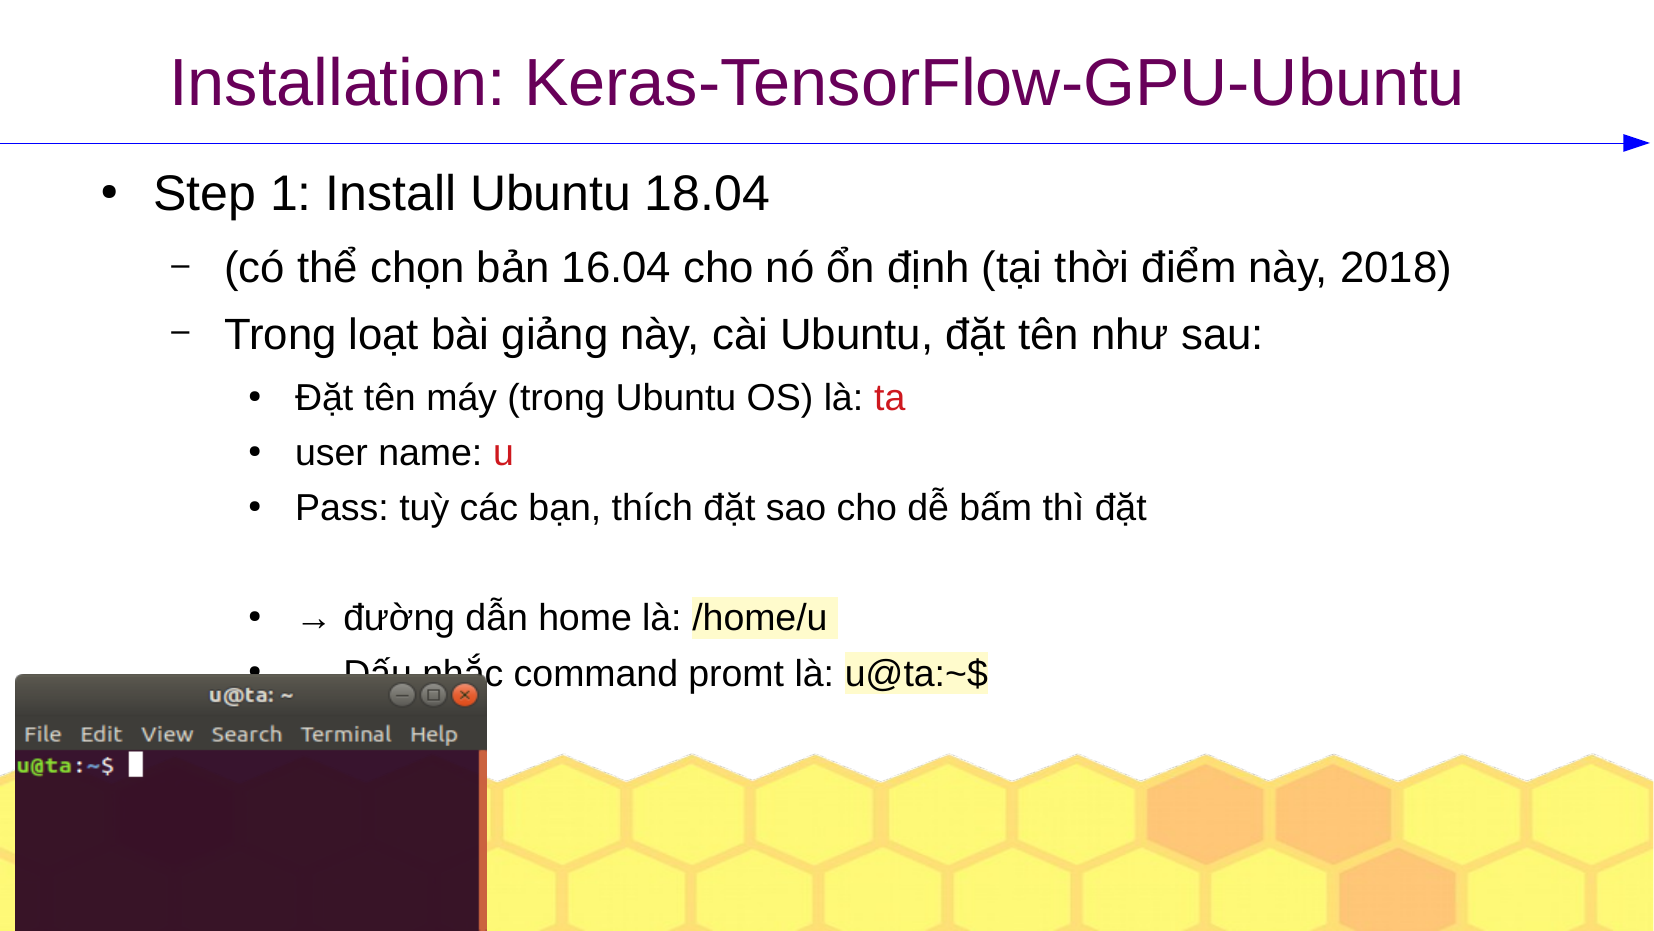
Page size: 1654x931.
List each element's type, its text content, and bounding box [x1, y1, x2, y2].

list Step 1: Install Ubuntu 18.04 (có thể chọn bản 16.04 cho nó ổn định (tại thời điểm này, 2018) Trong loạt bài giảng này, cài Ubuntu, đặt tên như sau: Đặt tên máy (trong Ubuntu OS) là: ta user name: u Pass: tuỳ các bạn, thích đặt sao cho dễ bấm thì đặt → đường dẫn home là: /home/u → Dấu nhắc command promt là: u@ta:~$ [82, 165, 1636, 706]
picture [0, 674, 1654, 931]
title Installation: Keras-TensorFlow-GPU-Ubuntu [82, 21, 1571, 143]
